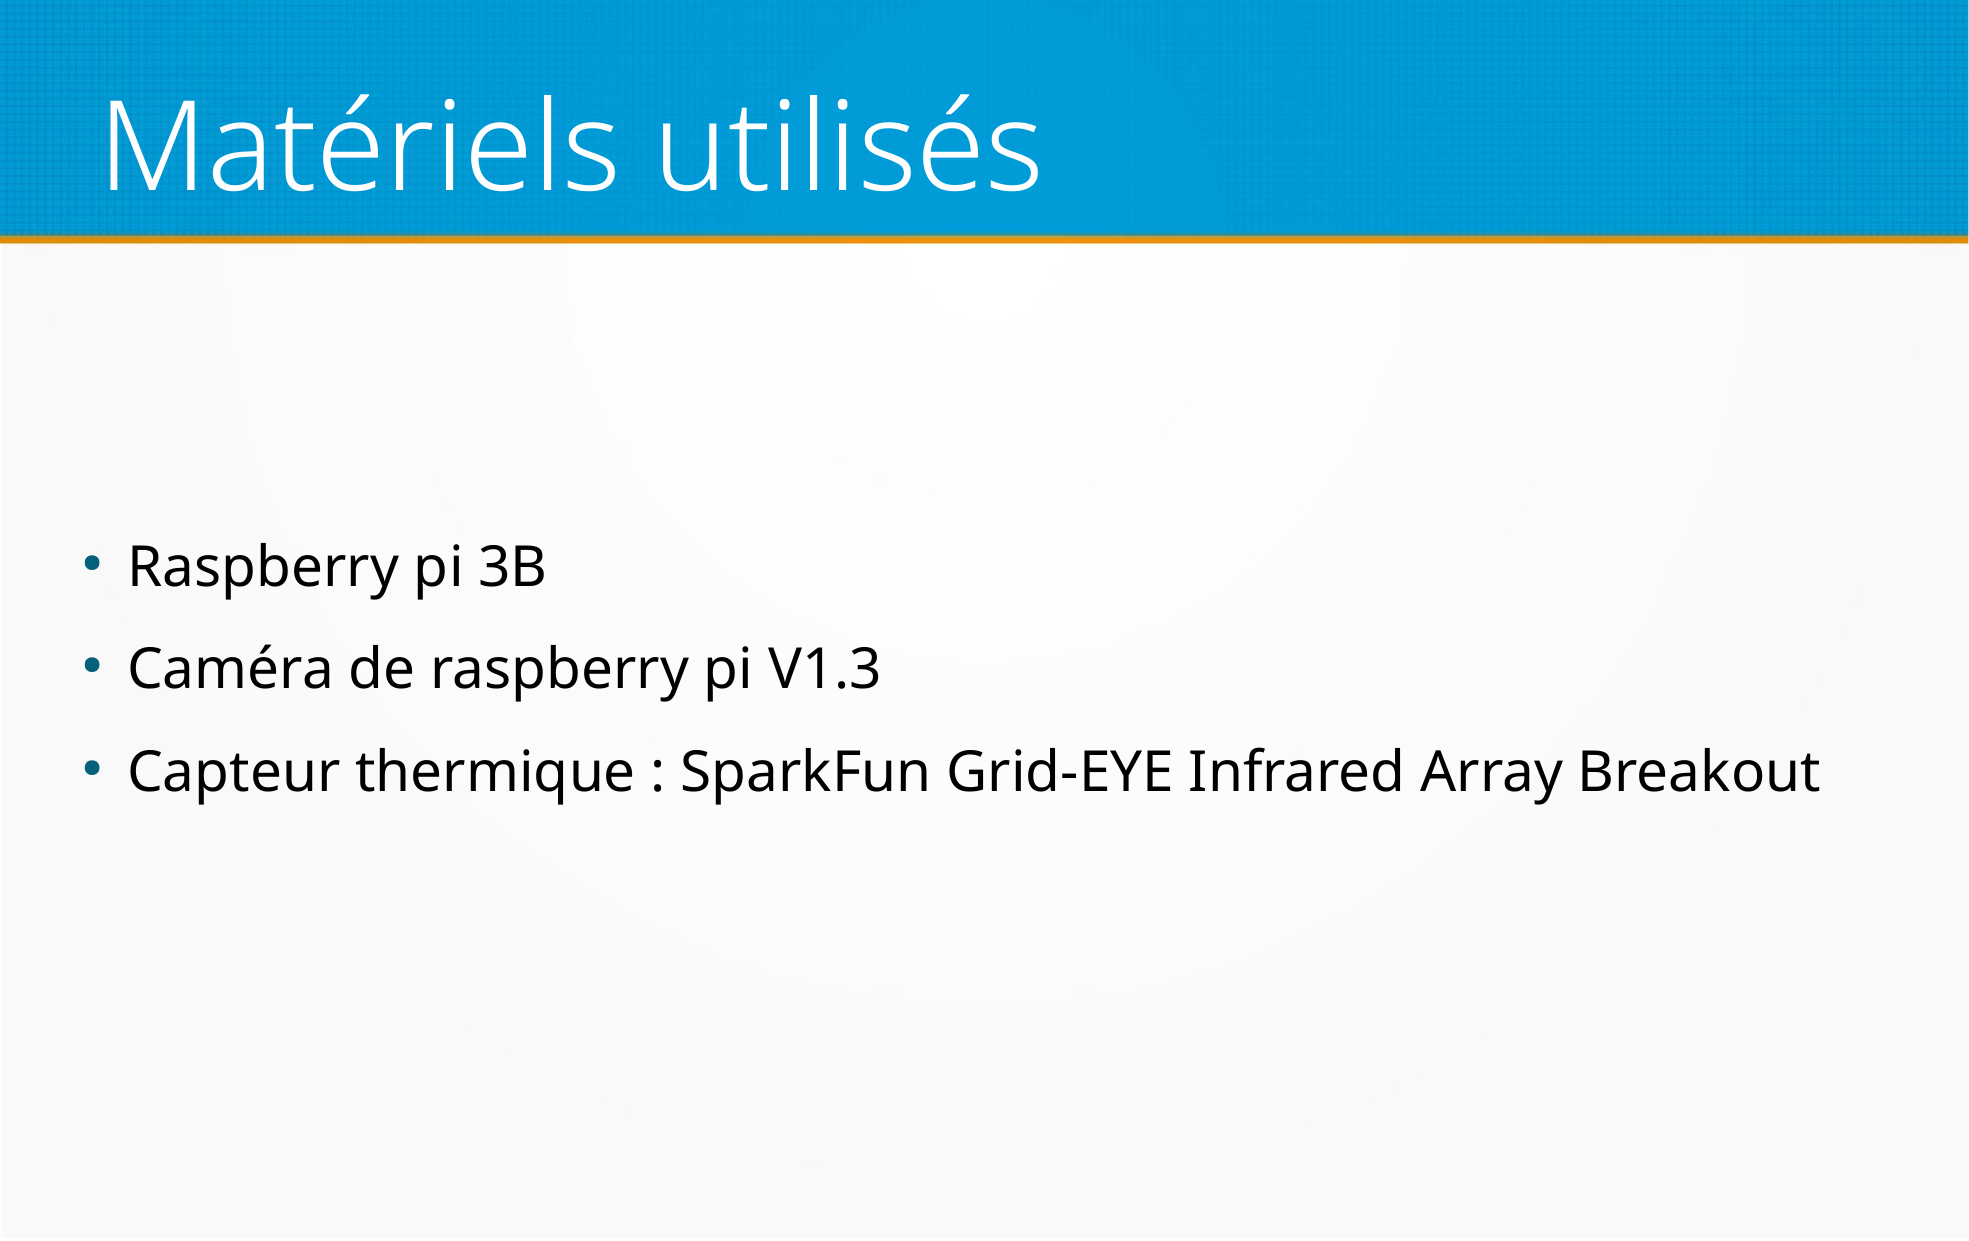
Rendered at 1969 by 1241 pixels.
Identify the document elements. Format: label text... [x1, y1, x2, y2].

picture [0, 233, 1969, 1241]
title Matériels utilisés [98, 19, 1870, 227]
list Raspberry pi 3B Caméra de raspberry pi V1.3 Capteur thermique : SparkFun Grid-EYE Infrared Array Breakout [66, 423, 1938, 817]
